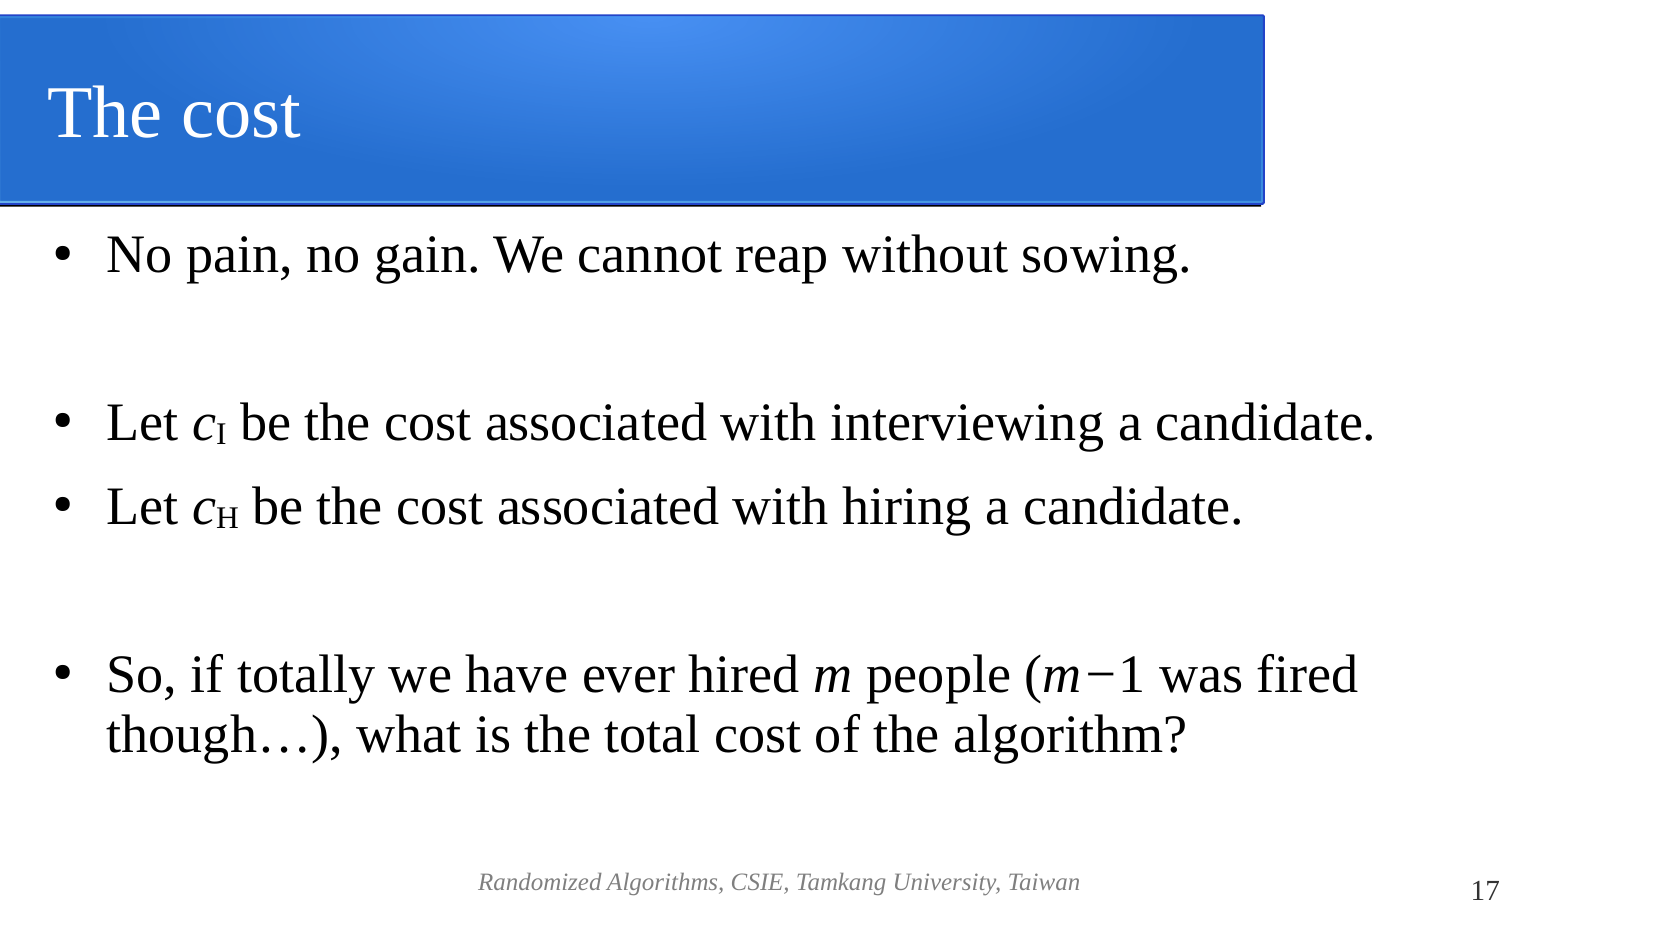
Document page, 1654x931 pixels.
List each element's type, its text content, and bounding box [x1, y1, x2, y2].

title The cost [47, 35, 1199, 189]
list No pain, no gain. We cannot reap without sowing. Let cI be the cost associated with interviewing a candidate. Let cH be the cost associated with hiring a candidate. So, if totally we have ever hired m people (m−1 was fired though…), what is the total cost of the algorithm? [35, 224, 1607, 792]
